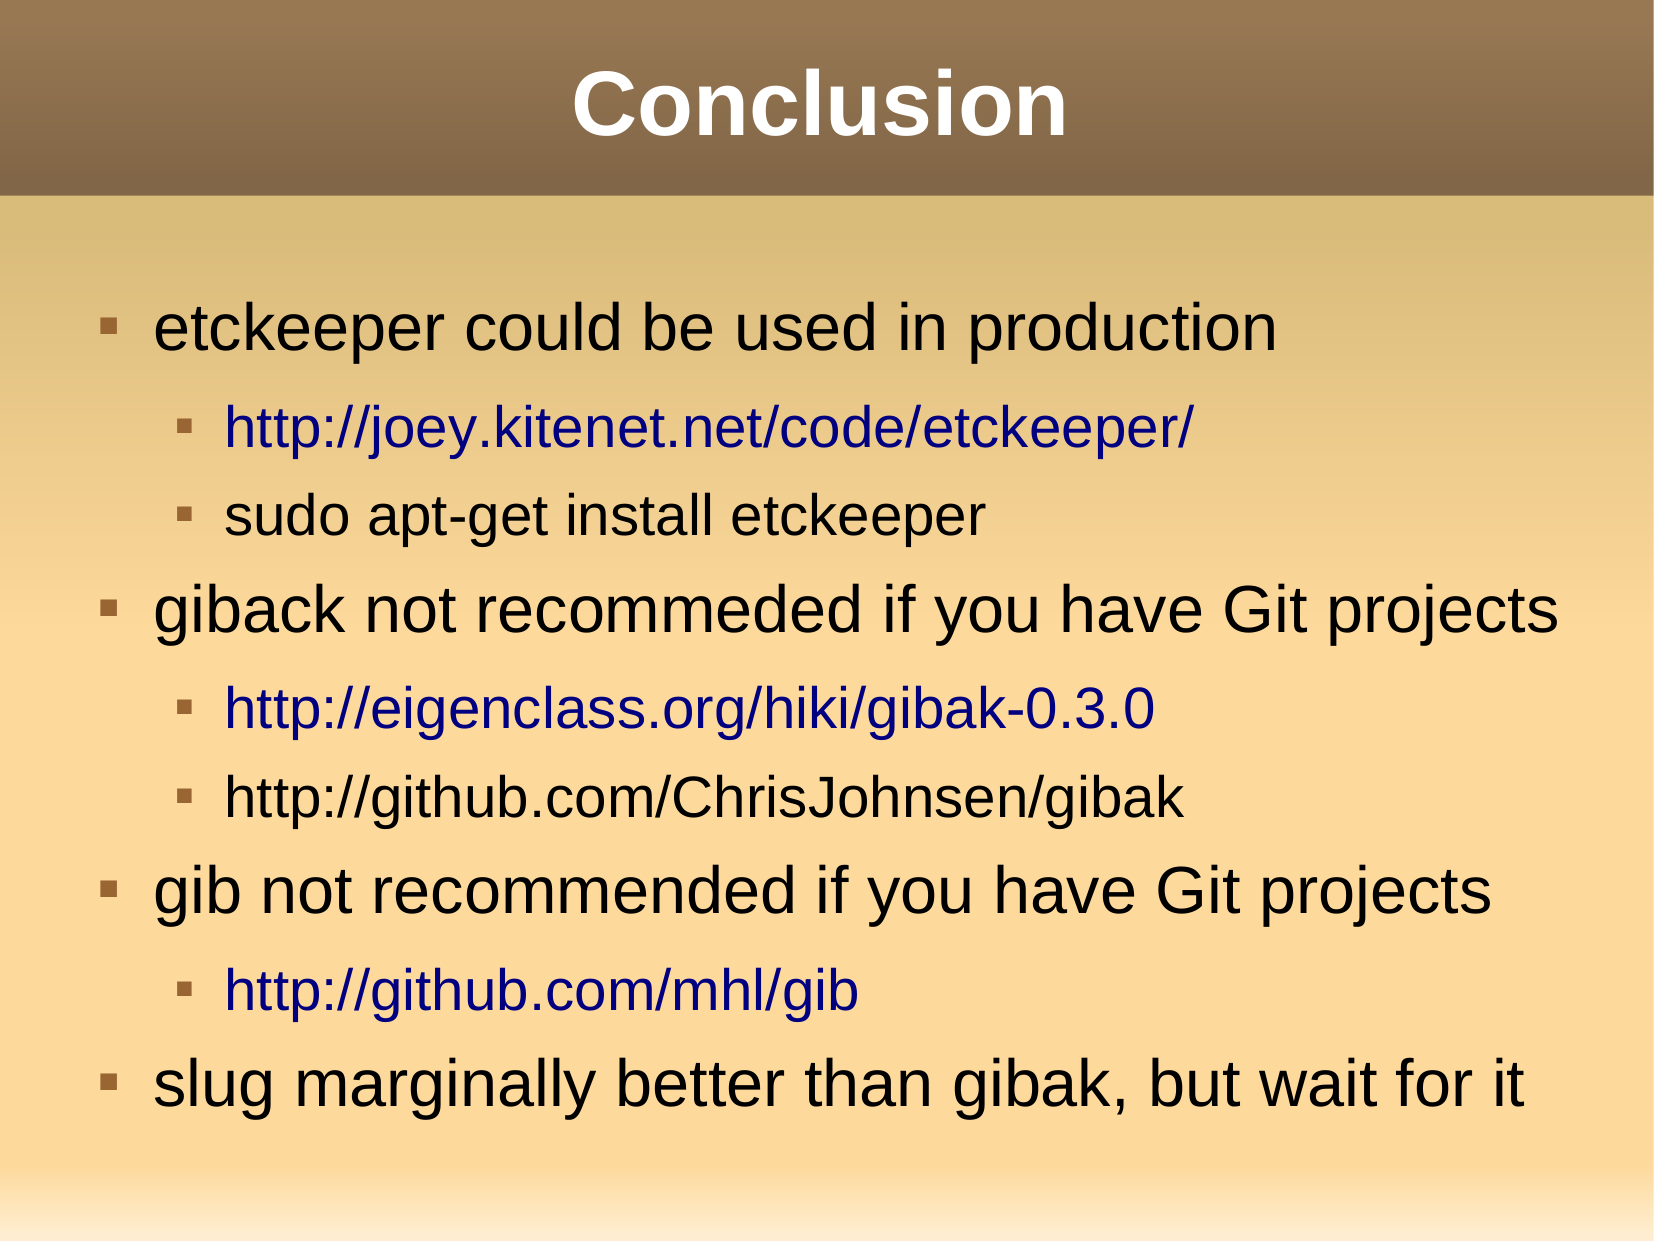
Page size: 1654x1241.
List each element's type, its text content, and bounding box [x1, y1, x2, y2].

picture [0, 0, 1654, 1241]
title Conclusion [76, 0, 1565, 208]
list etckeeper could be used in production http://joey.kitenet.net/code/etckeeper/ sudo apt-get install etckeeper giback not recommeded if you have Git projects http://eigenclass.org/hiki/gibak-0.3.0 http://github.com/ChrisJohnsen/gibak gib not recommended if you have Git projects http://github.com/mhl/gib slug marginally better than gibak, but wait for it [82, 290, 1571, 1122]
